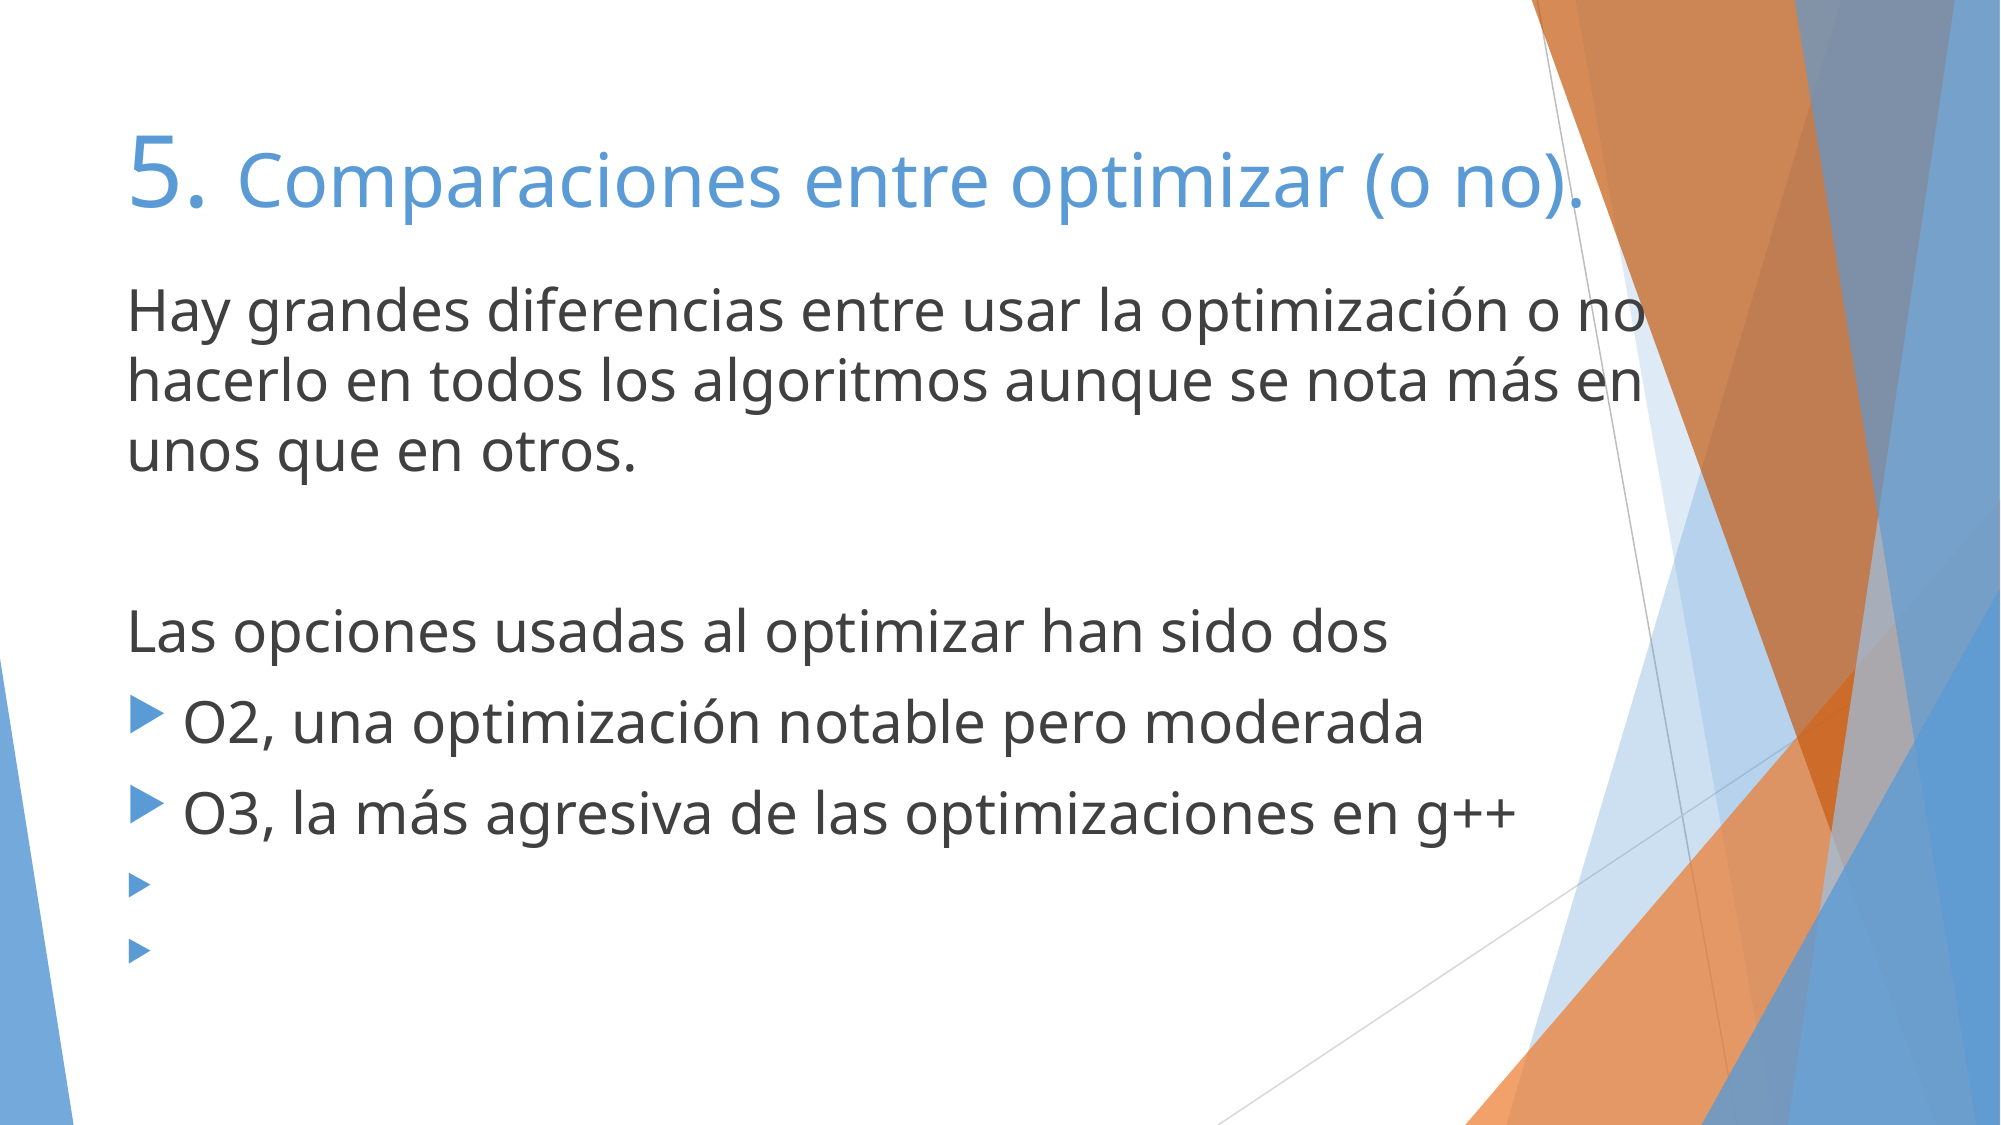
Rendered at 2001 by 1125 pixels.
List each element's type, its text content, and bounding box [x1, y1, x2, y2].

list Hay grandes diferencias entre usar la optimización o no hacerlo en todos los algoritmos aunque se nota más en unos que en otros. Las opciones usadas al optimizar han sido dos O2, una optimización notable pero moderada O3, la más agresiva de las optimizaciones en g++ [111, 265, 1727, 1058]
title 5. Comparaciones entre optimizar (o no). [111, 99, 1914, 266]
